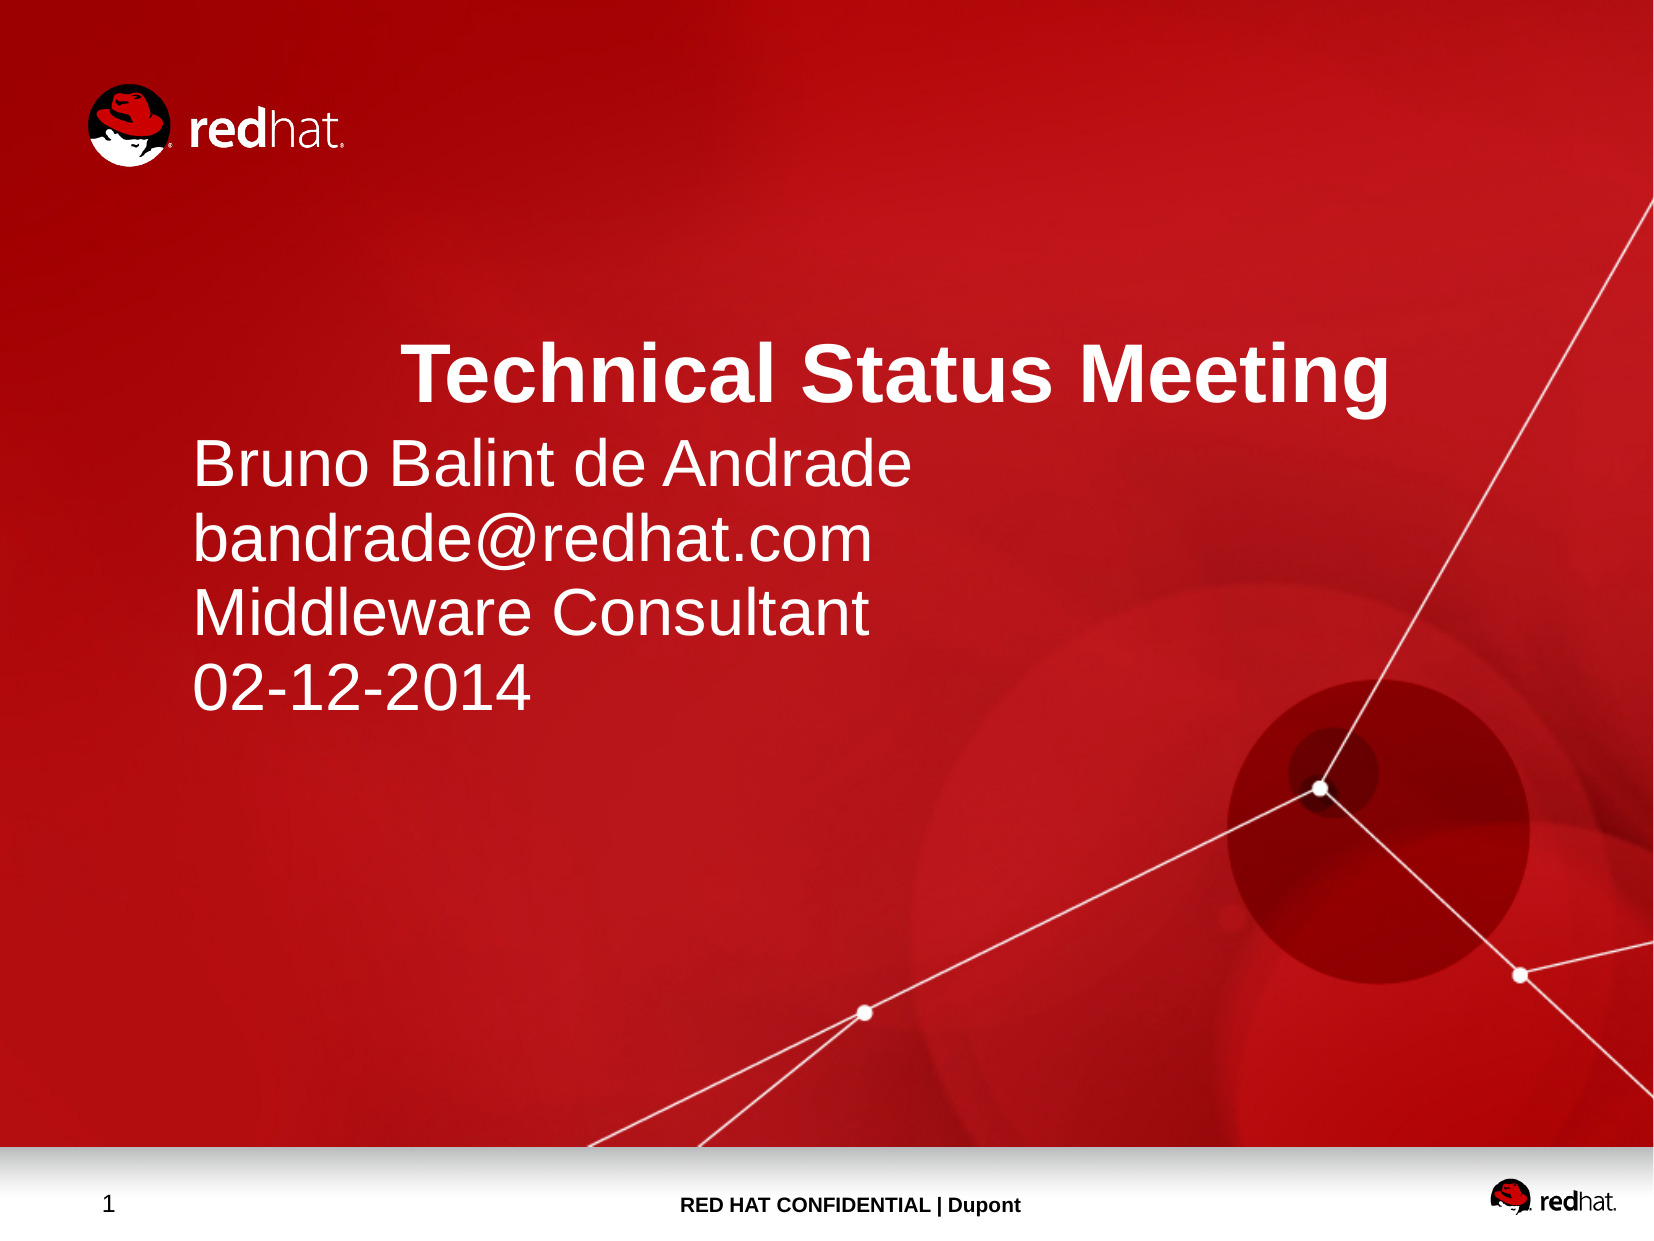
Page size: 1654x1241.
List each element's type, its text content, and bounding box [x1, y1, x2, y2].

text_box Bruno Balint de Andrade bandrade@redhat.com Middleware Consultant 02-12-2014 [177, 418, 1445, 733]
text_box Technical Status Meeting [170, 273, 1408, 526]
picture [0, 0, 1654, 1241]
